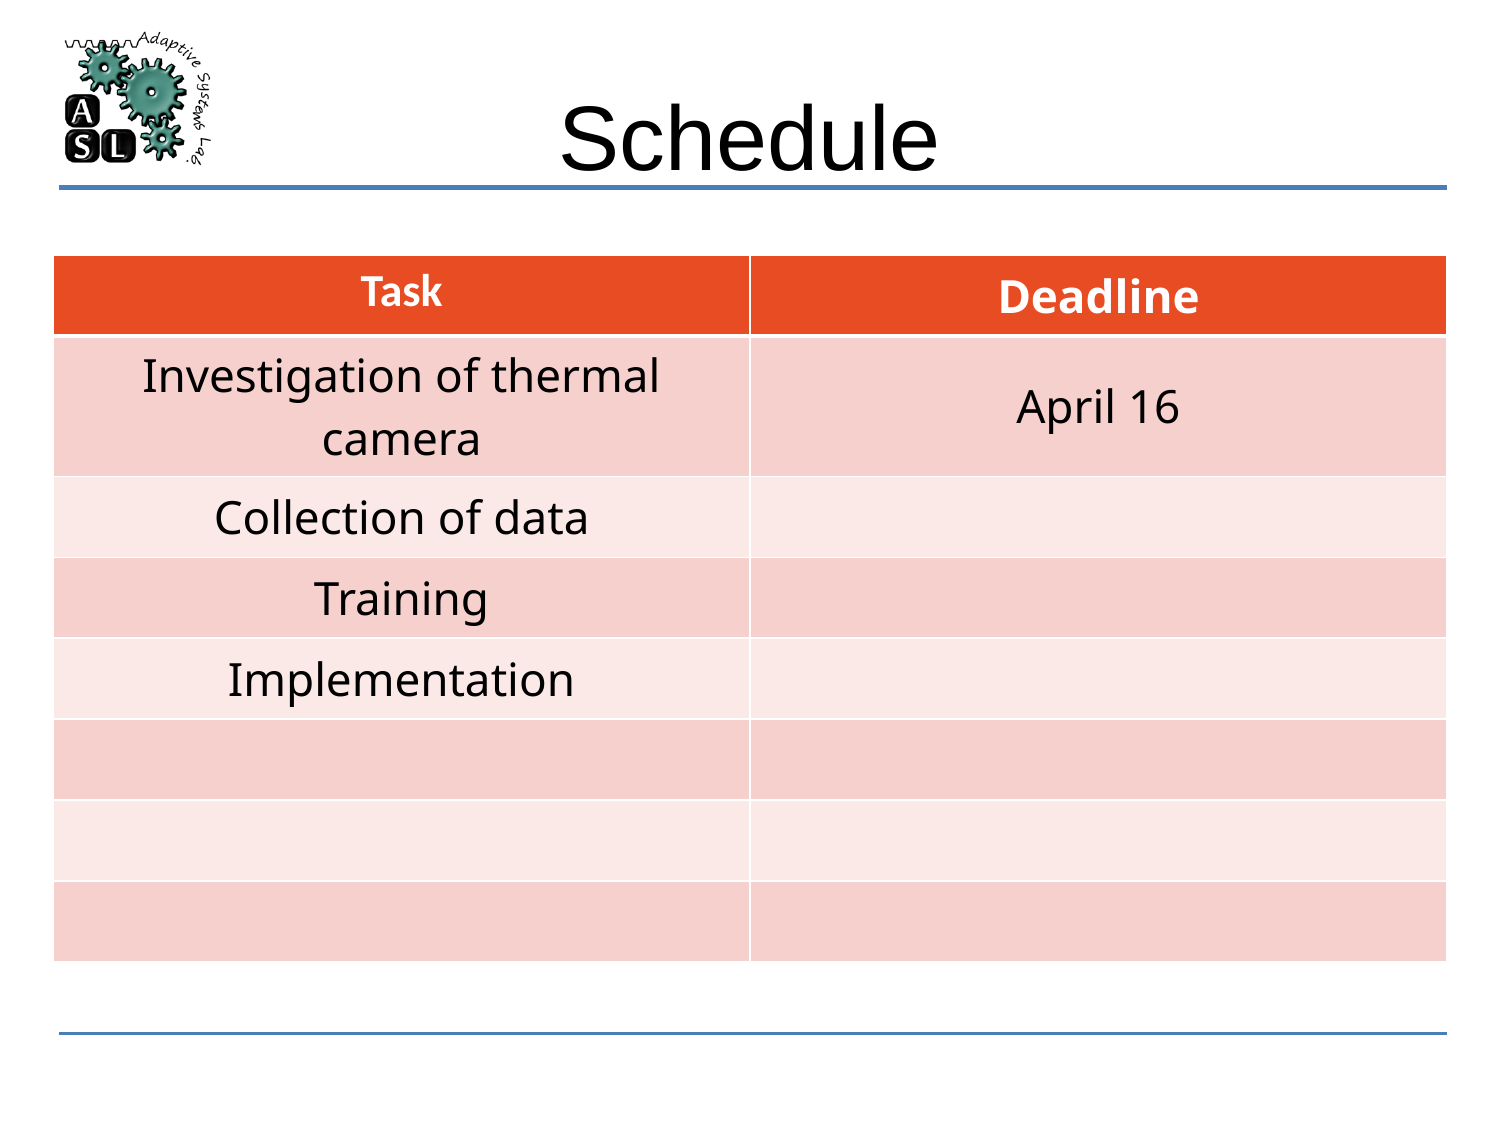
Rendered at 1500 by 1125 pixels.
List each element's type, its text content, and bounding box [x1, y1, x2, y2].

table_cell [751, 558, 1446, 637]
table_cell [54, 882, 749, 961]
title Schedule [75, 45, 1425, 233]
table_header Task [54, 256, 749, 334]
table_cell [751, 639, 1446, 718]
table_header Deadline [751, 256, 1446, 334]
table_cell [751, 477, 1446, 557]
table_cell April 16 [751, 338, 1446, 476]
table_cell Training [54, 558, 749, 637]
table_cell Implementation [54, 639, 749, 718]
table_cell Investigation of thermal camera [54, 338, 749, 476]
table_cell [54, 720, 749, 799]
table_cell [751, 882, 1446, 961]
table_cell [751, 720, 1446, 799]
picture [58, 30, 211, 169]
table_cell [751, 801, 1446, 880]
table_cell [54, 801, 749, 880]
table_cell Collection of data [54, 477, 749, 557]
